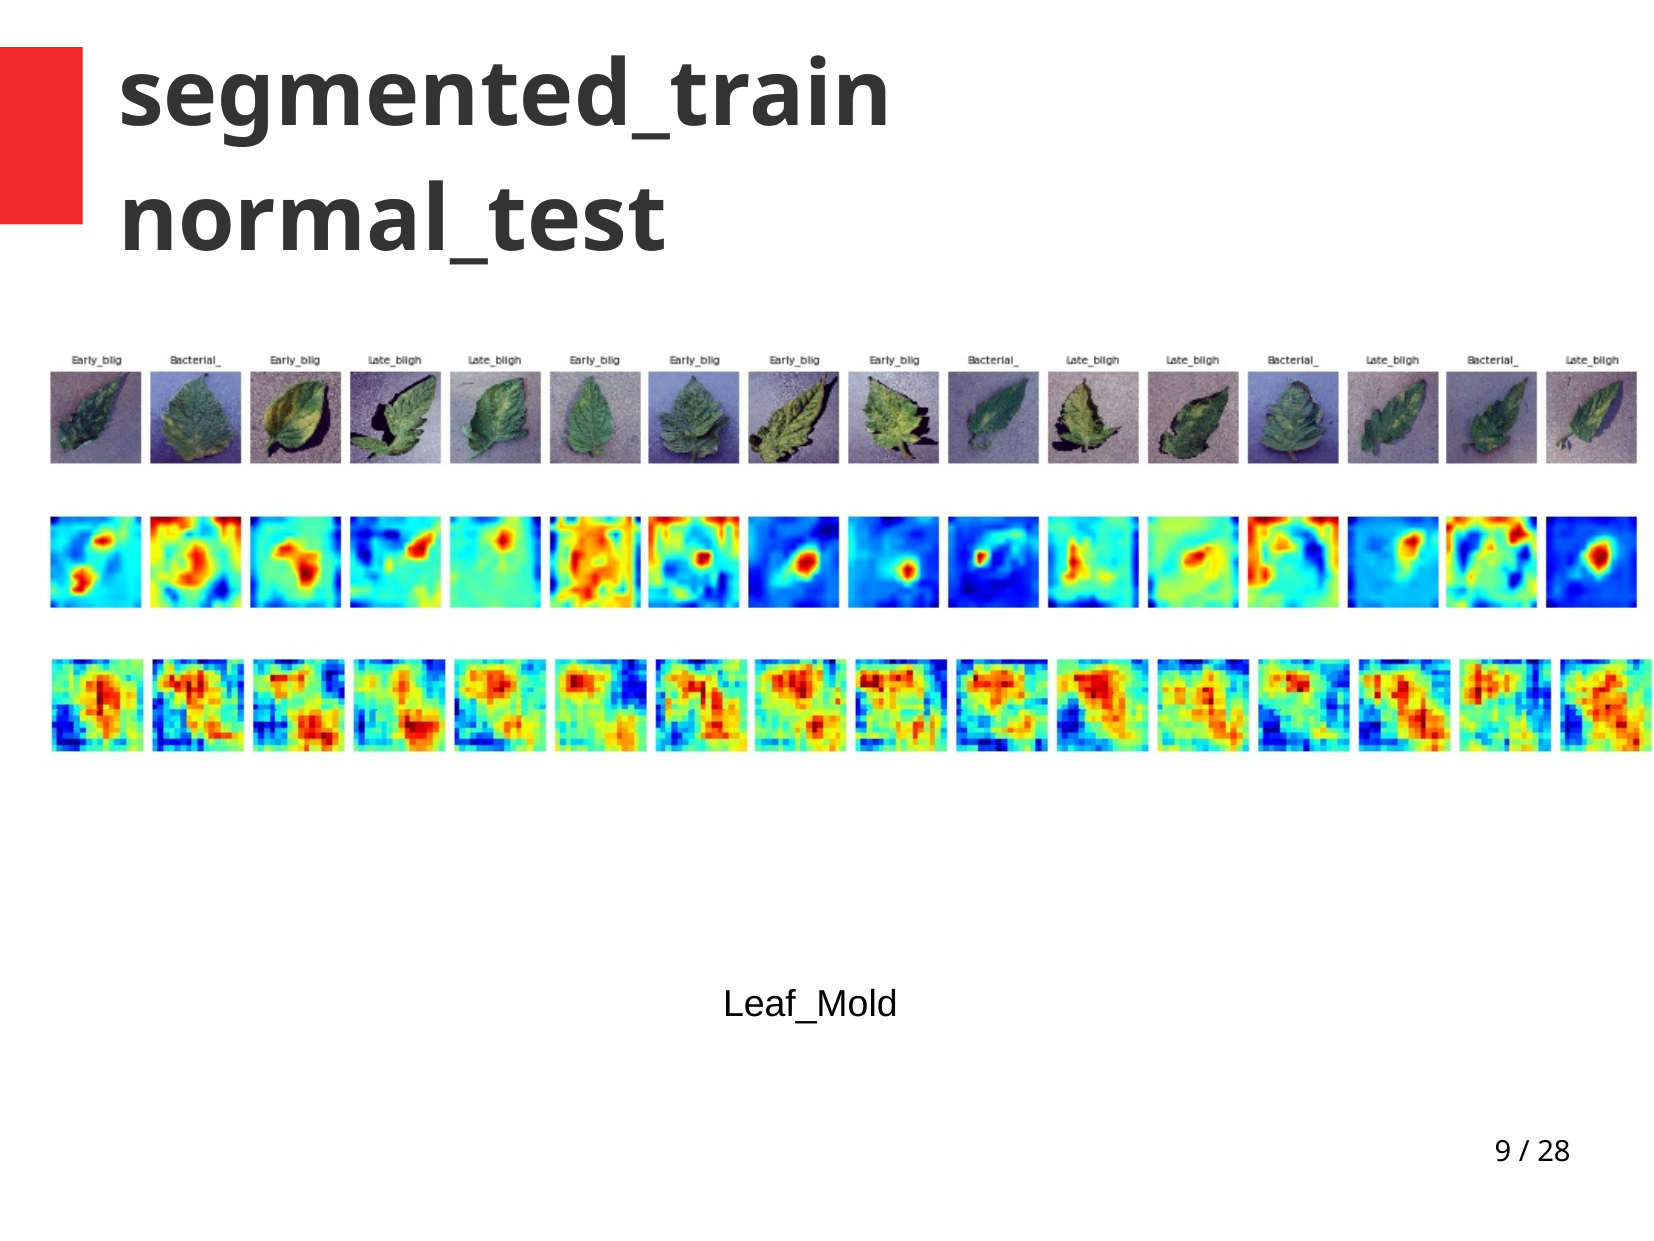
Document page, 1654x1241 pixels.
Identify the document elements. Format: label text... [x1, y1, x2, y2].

picture [0, 344, 1654, 789]
title segmented_train normal_test [118, 45, 1571, 260]
text_box Leaf_Mold [708, 975, 913, 1032]
